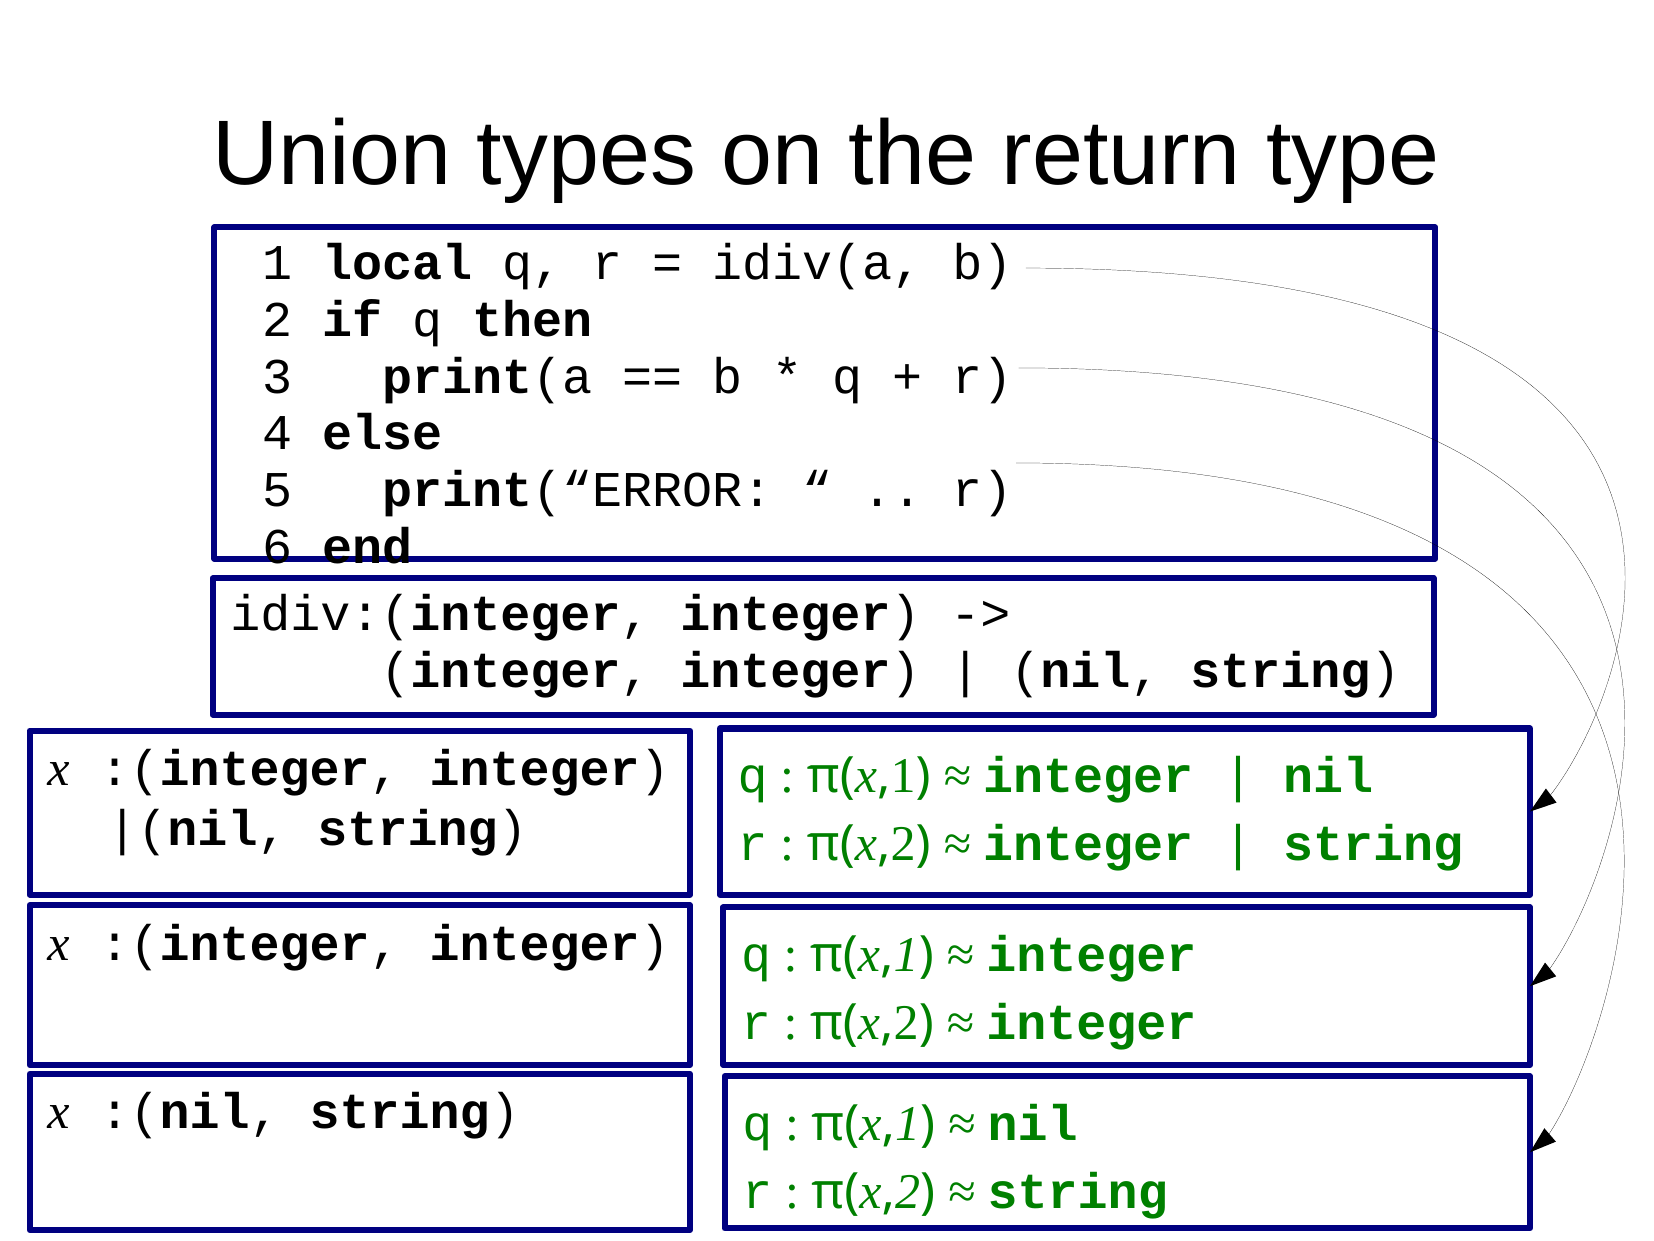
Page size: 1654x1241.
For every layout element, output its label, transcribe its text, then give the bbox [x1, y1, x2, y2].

text_box q : π(x,1) ≈ nil r : π(x,2) ≈ string [724, 1076, 1531, 1229]
text_box q : π(x,1) ≈ integer r : π(x,2) ≈ integer [723, 907, 1531, 1066]
text_box x :(nil, string) [29, 1073, 691, 1231]
text_box x :(integer, integer) [29, 905, 691, 1066]
text_box idiv:(integer, integer) -> (integer, integer) | (nil, string) [212, 578, 1434, 715]
text_box x :(integer, integer) |(nil, string) [29, 730, 691, 895]
text_box q : π(x,1) ≈ integer | nil r : π(x,2) ≈ integer | string [720, 728, 1531, 895]
title Union types on the return type [82, 49, 1571, 257]
text_box 1 local q, r = idiv(a, b) 2 if q then 3 print(a == b * q + r) 4 else 5 print(“ERROR: “ .. r) 6 end [214, 227, 1436, 559]
